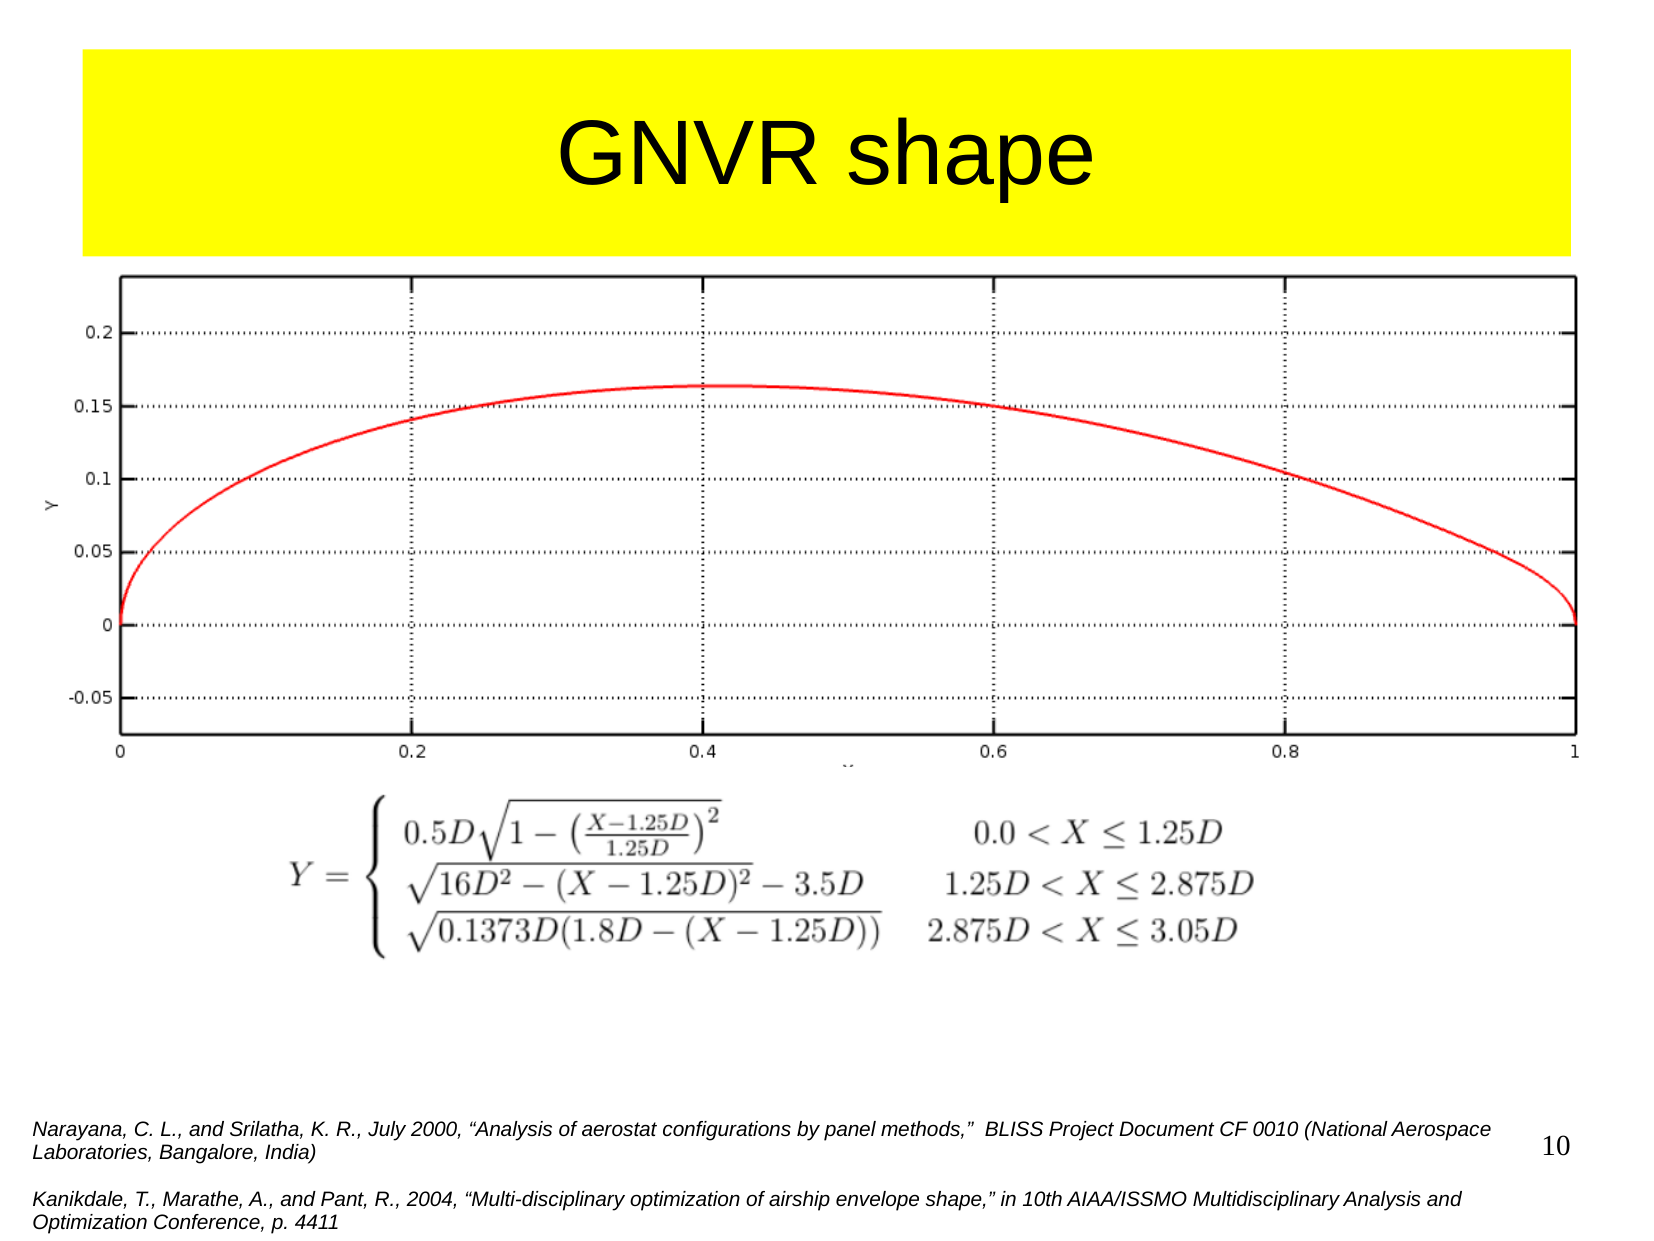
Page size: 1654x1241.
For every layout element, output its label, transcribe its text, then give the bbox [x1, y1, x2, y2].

title GNVR shape [82, 49, 1571, 257]
picture [0, 188, 1630, 981]
text_box Narayana, C. L., and Srilatha, K. R., July 2000, “Analysis of aerostat configurations by panel methods,” BLISS Project Document CF 0010 (National Aerospace Laboratories, Bangalore, India) Kanikdale, T., Marathe, A., and Pant, R., 2004, “Multi-disciplinary optimization of airship envelope shape,” in 10th AIAA/ISSMO Multidisciplinary Analysis and Optimization Conference, p. 4411 [17, 1110, 1571, 1241]
